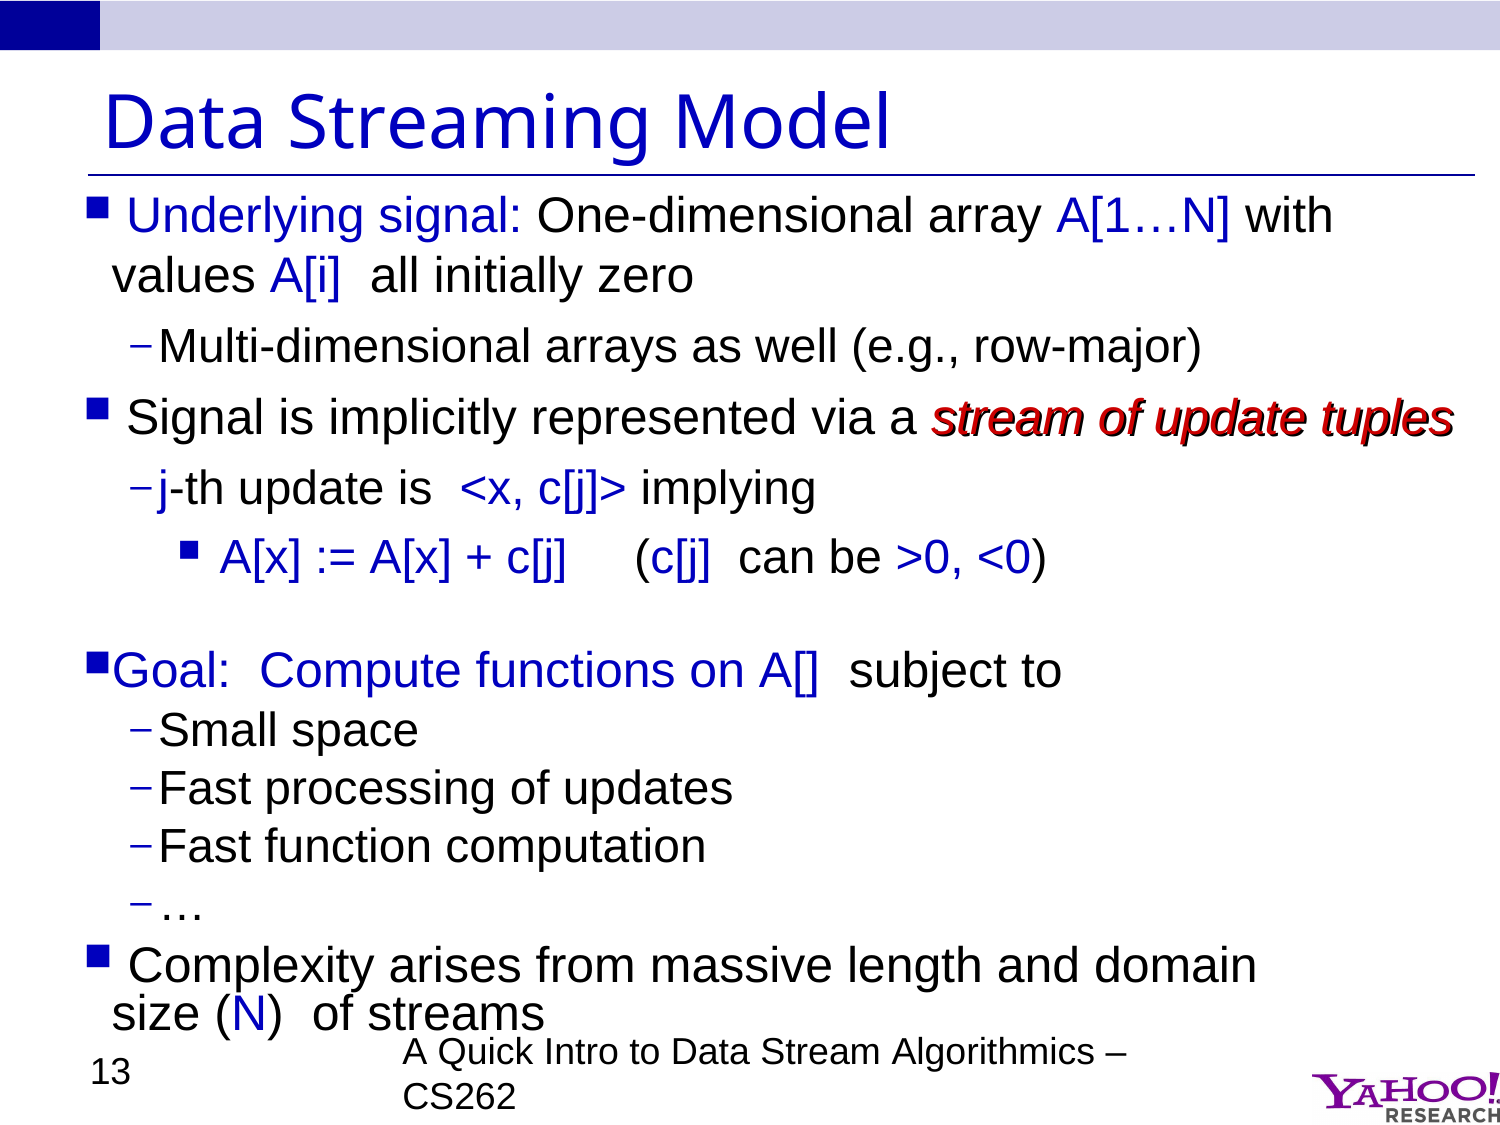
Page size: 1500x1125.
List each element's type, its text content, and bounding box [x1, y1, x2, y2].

title Data Streaming Model [87, 50, 1438, 174]
picture [1312, 1072, 1500, 1125]
list Underlying signal: One-dimensional array A[1…N] with values A[i] all initially zero Multi-dimensional arrays as well (e.g., row-major) Signal is implicitly represented via a stream of update tuples j-th update is <x, c[j]> implying A[x] := A[x] + c[j] (c[j] can be >0, <0) Goal: Compute functions on A[] subject to Small space Fast processing of updates Fast function computation … Complexity arises from massive length and domain size (N) of streams [68, 174, 1475, 1108]
